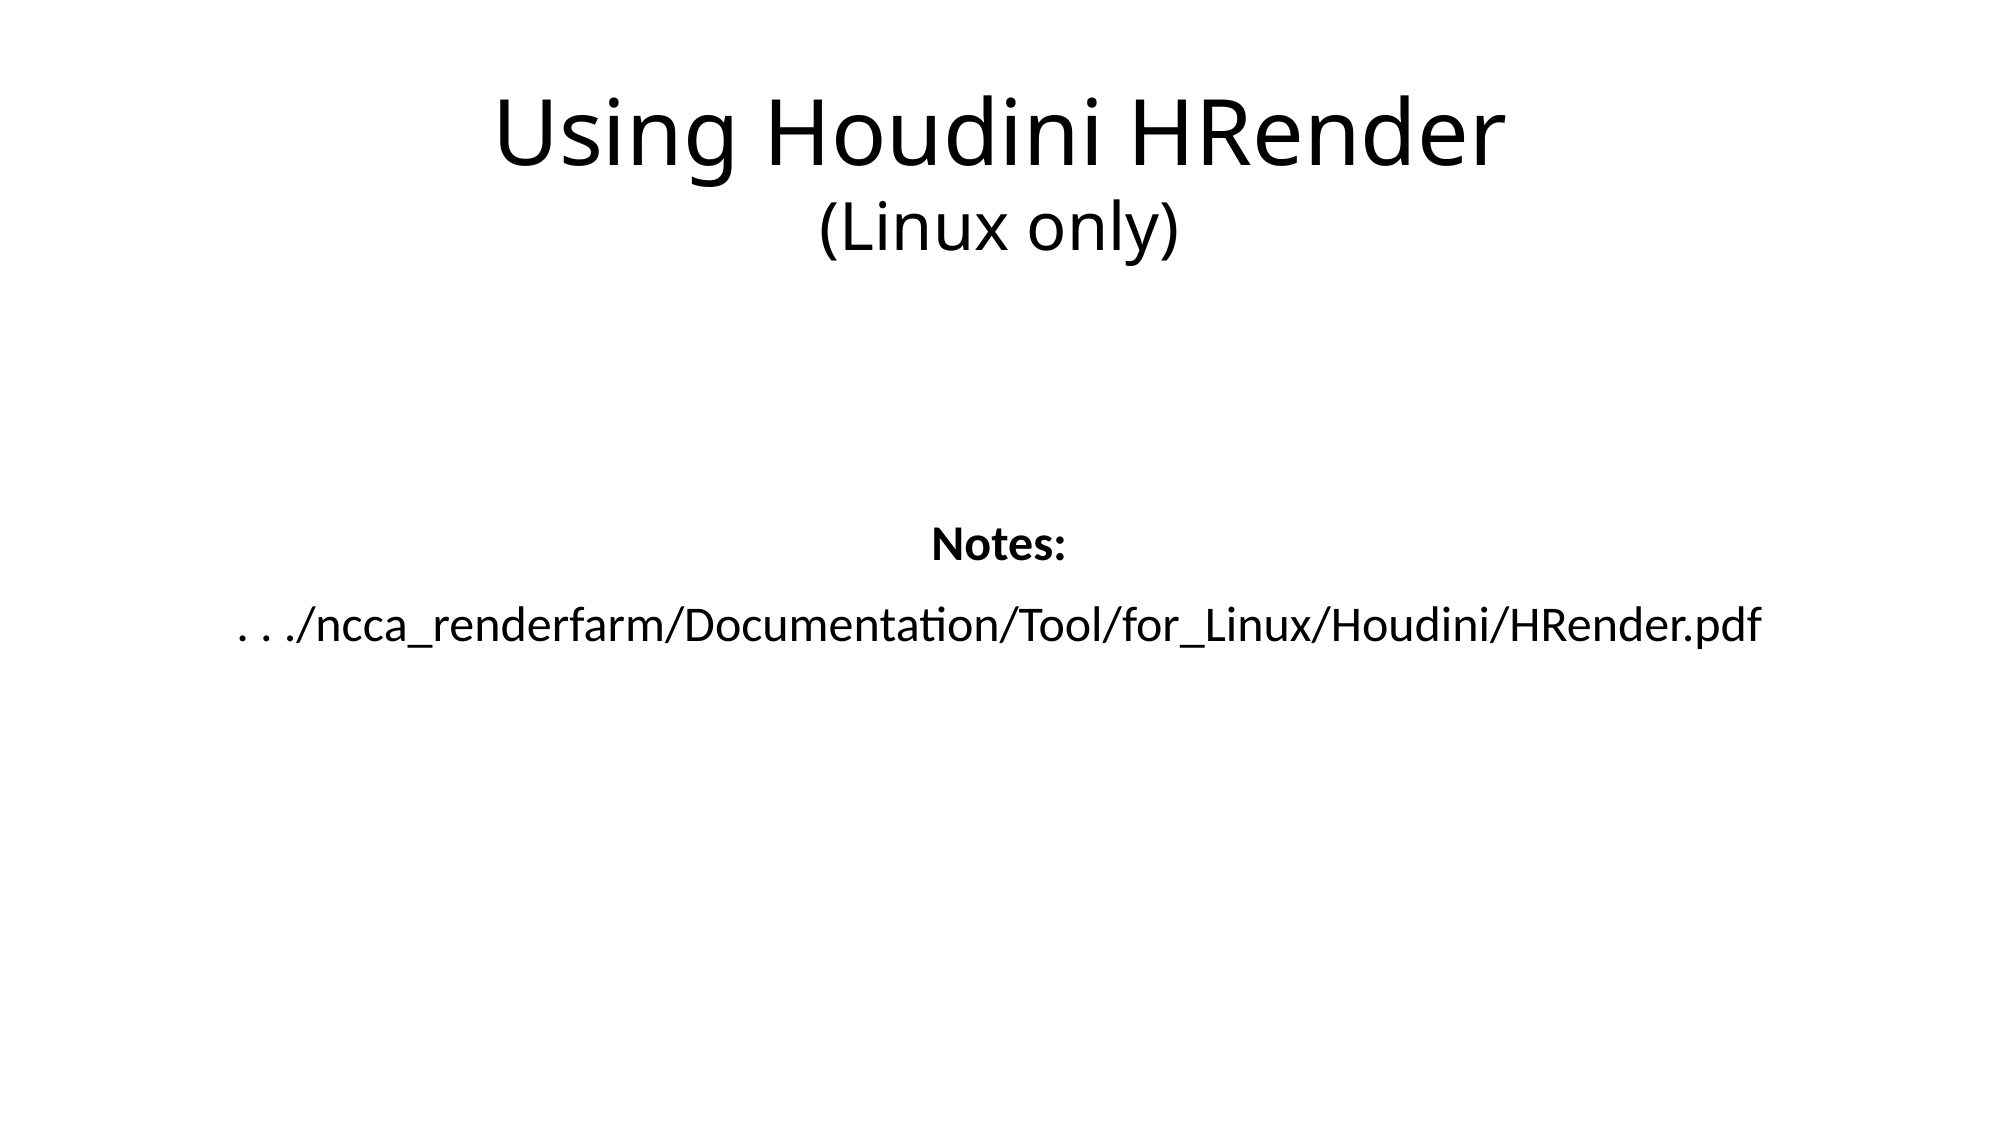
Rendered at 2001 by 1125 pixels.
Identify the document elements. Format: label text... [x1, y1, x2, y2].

text_box Notes: . . ./ncca_renderfarm/Documentation/Tool/for_Linux/Houdini/HRender.pdf [0, 492, 1999, 659]
text_box Using Houdini HRender (Linux only) [137, 59, 1863, 278]
